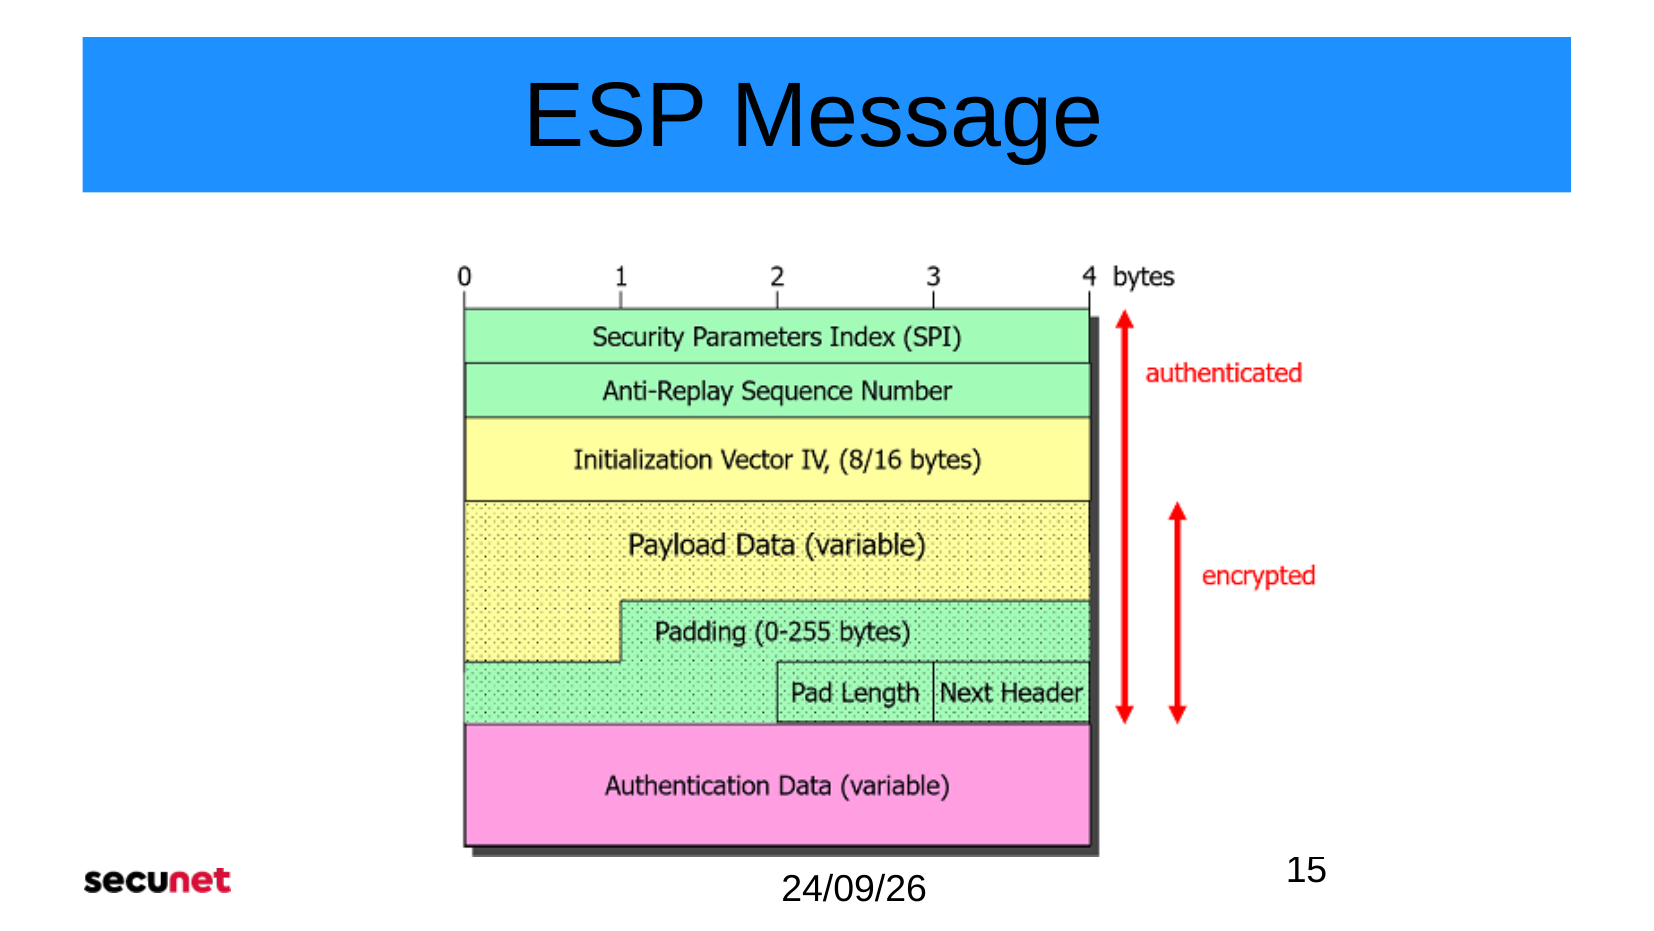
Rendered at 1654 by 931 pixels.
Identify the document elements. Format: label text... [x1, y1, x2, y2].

picture [442, 248, 1338, 857]
picture [84, 868, 231, 893]
title ESP Message [82, 37, 1571, 193]
